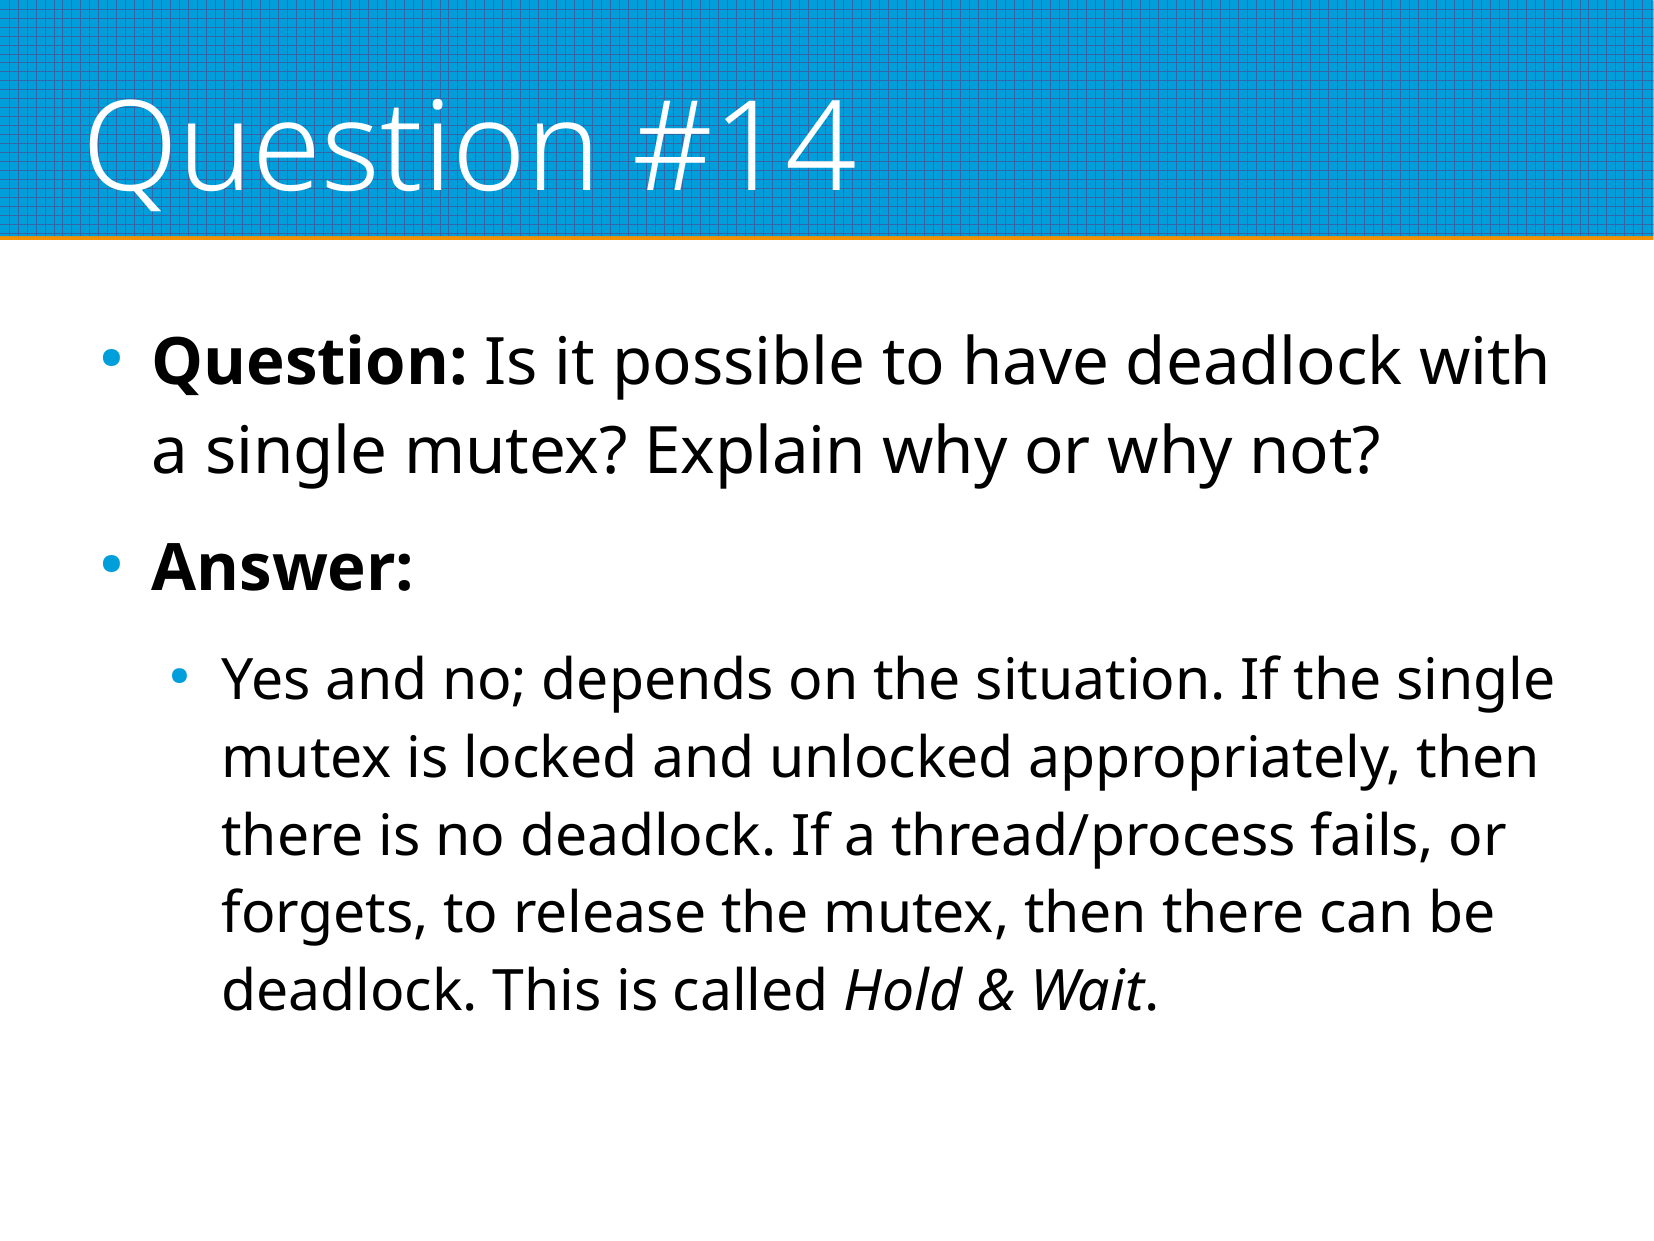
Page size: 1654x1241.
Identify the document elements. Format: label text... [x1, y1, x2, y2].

list Question: Is it possible to have deadlock with a single mutex? Explain why or why not? Answer: Yes and no; depends on the situation. If the single mutex is locked and unlocked appropriately, then there is no deadlock. If a thread/process fails, or forgets, to release the mutex, then there can be deadlock. This is called Hold & Wait. [82, 314, 1563, 1081]
title Question #14 [82, 19, 1571, 227]
